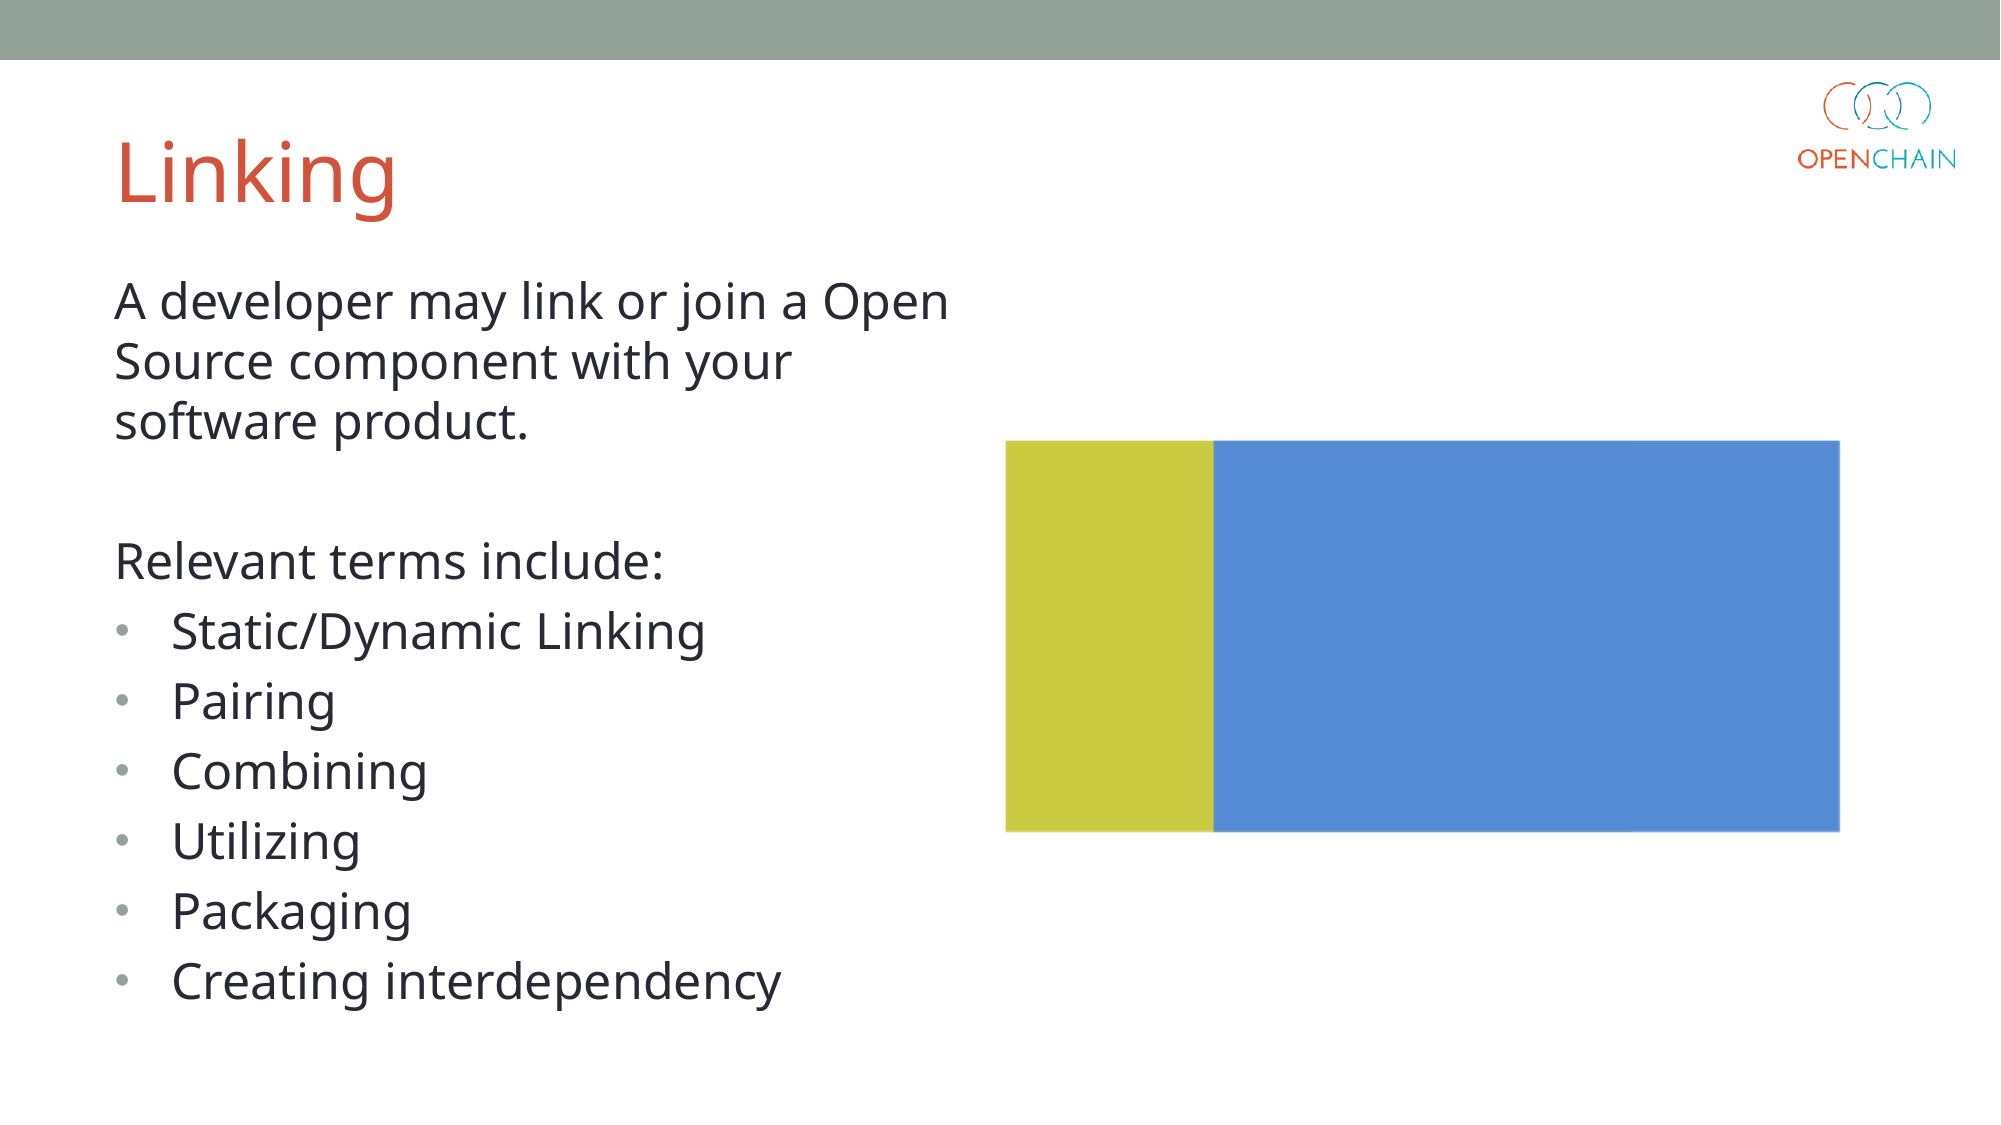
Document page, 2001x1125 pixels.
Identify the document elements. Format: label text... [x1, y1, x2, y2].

text_box A developer may link or join a Open Source component with your software product. Relevant terms include: Static/Dynamic Linking Pairing Combining Utilizing Packaging Creating interdependency [100, 262, 716, 1062]
text_box Linking [100, 88, 1900, 250]
picture [716, 236, 2000, 1089]
